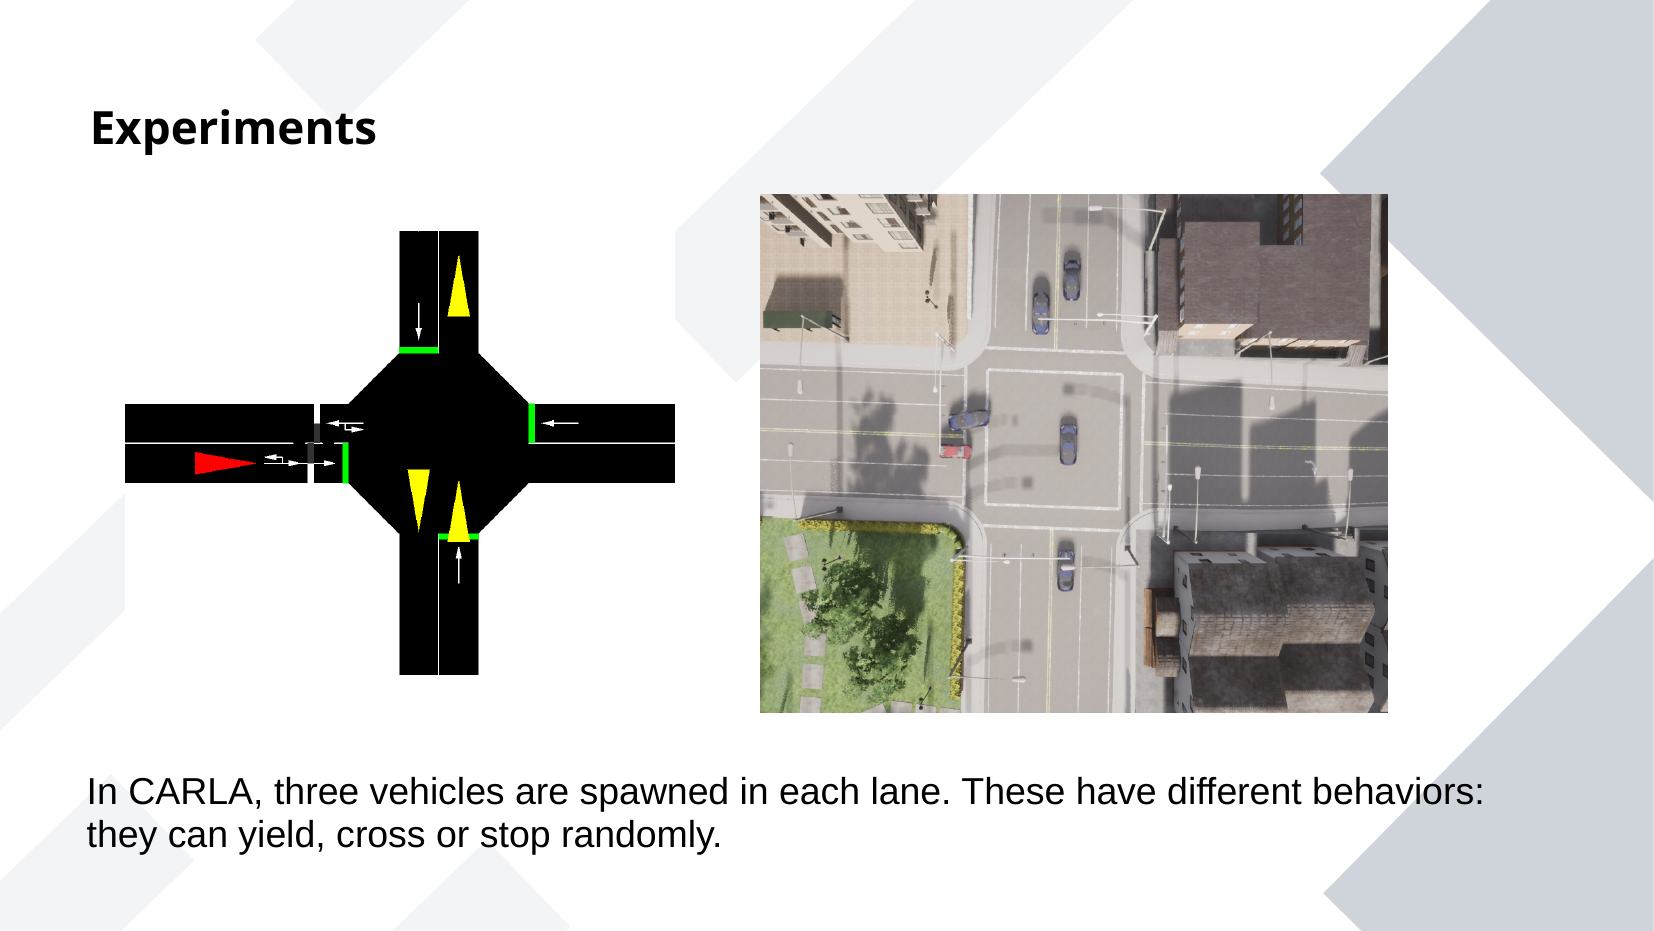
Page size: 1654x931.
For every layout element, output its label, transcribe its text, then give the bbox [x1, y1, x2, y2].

text_box Experiments [75, 87, 1418, 263]
text_box In CARLA, three vehicles are spawned in each lane. These have different behaviors: they can yield, cross or stop randomly. [71, 763, 1501, 863]
picture [125, 231, 676, 676]
picture [760, 194, 1388, 713]
